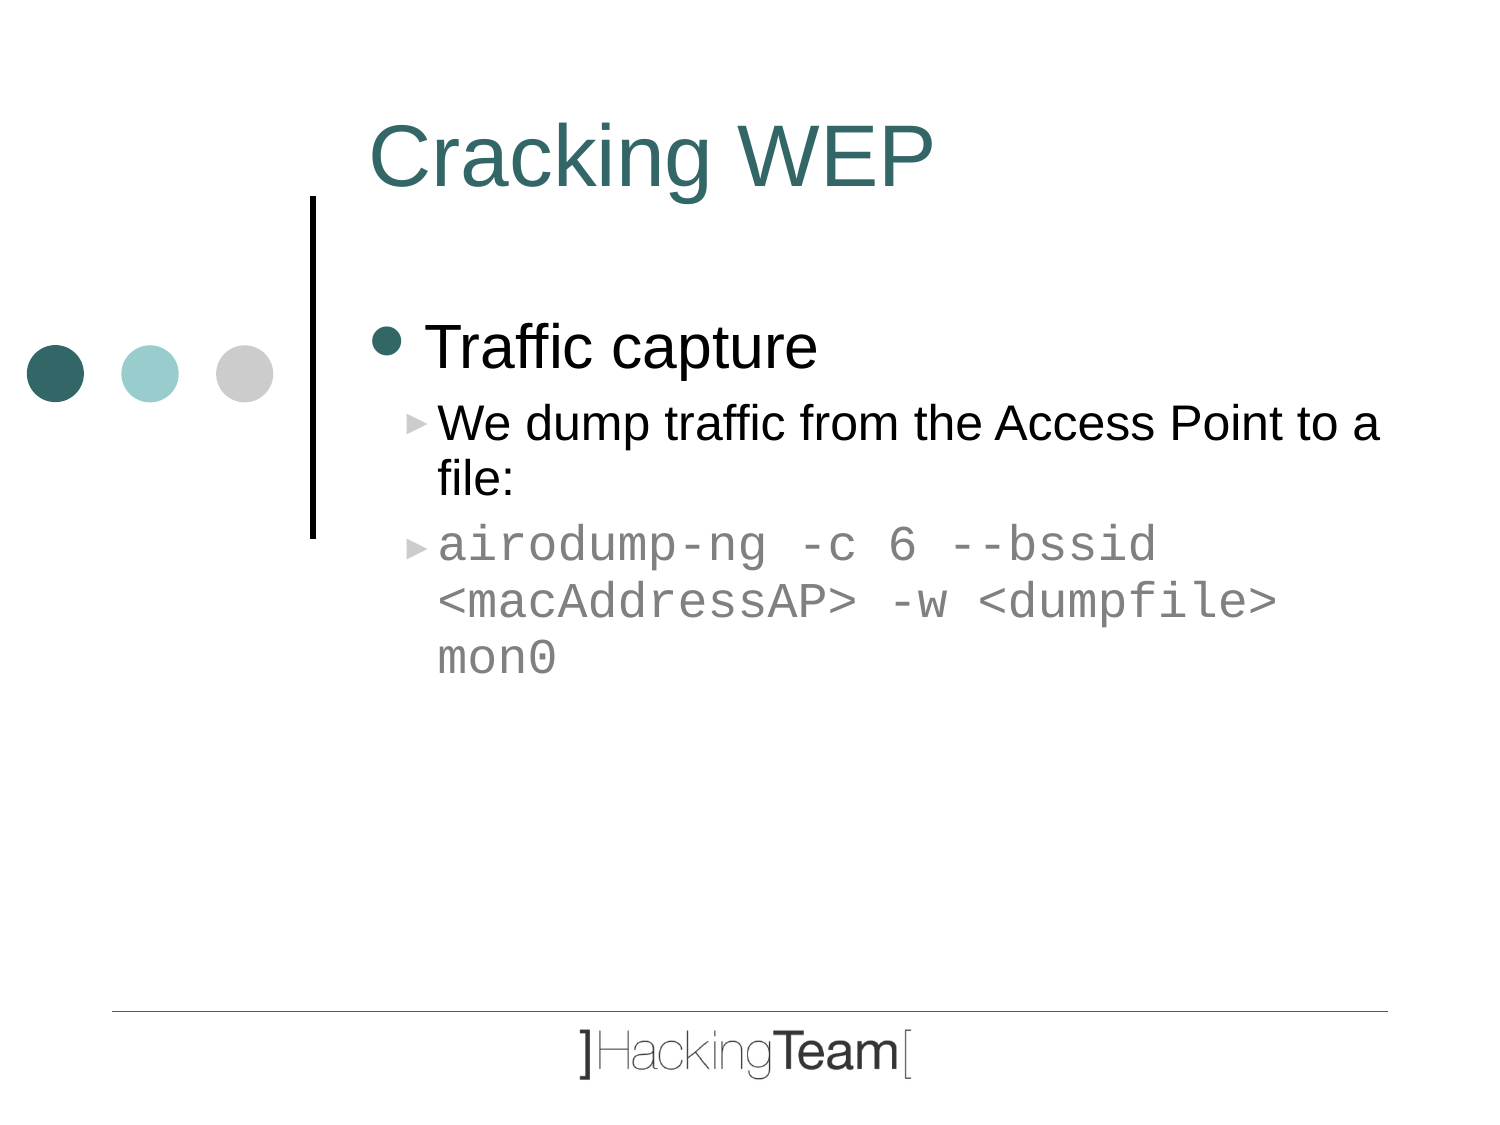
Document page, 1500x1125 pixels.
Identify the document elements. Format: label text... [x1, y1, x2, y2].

picture [574, 1041, 916, 1084]
title Cracking WEP [249, 38, 1401, 275]
list Traffic capture We dump traffic from the Access Point to a file: airodump-ng -c 6 --bssid <macAddressAP> -w <dumpfile> mon0 [249, 312, 1401, 1041]
